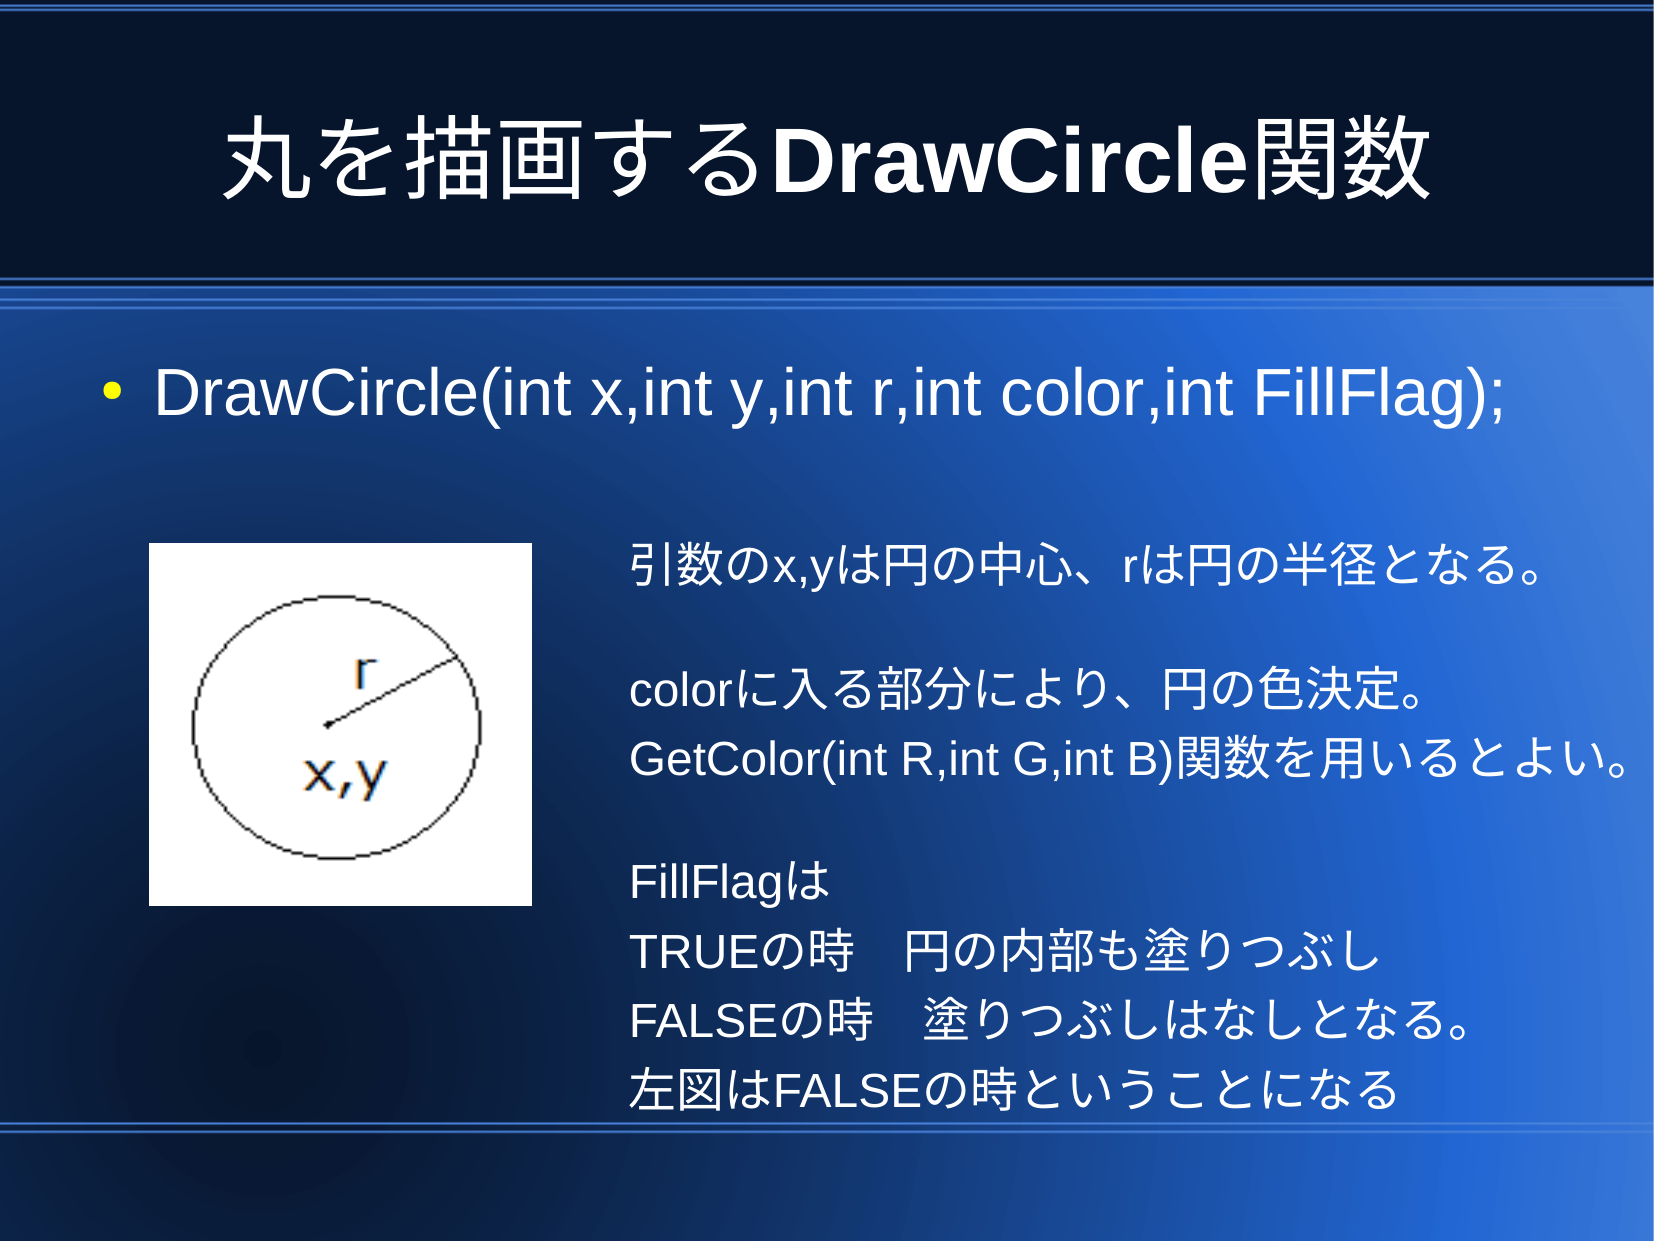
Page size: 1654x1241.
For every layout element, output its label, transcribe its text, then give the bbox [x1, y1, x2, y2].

picture [0, 0, 1654, 1241]
text_box 引数のx,yは円の中心、rは円の半径となる。 colorに入る部分により、円の色決定。 GetColor(int R,int G,int B)関数を用いるとよい。 FillFlagは TRUEの時 円の内部も塗りつぶし FALSEの時 塗りつぶしはなしとなる。 左図はFALSEの時ということになる [614, 519, 1619, 1004]
title 丸を描画するDrawCircle関数 [82, 49, 1571, 257]
list DrawCircle(int x,int y,int r,int color,int FillFlag); [82, 355, 1571, 1174]
